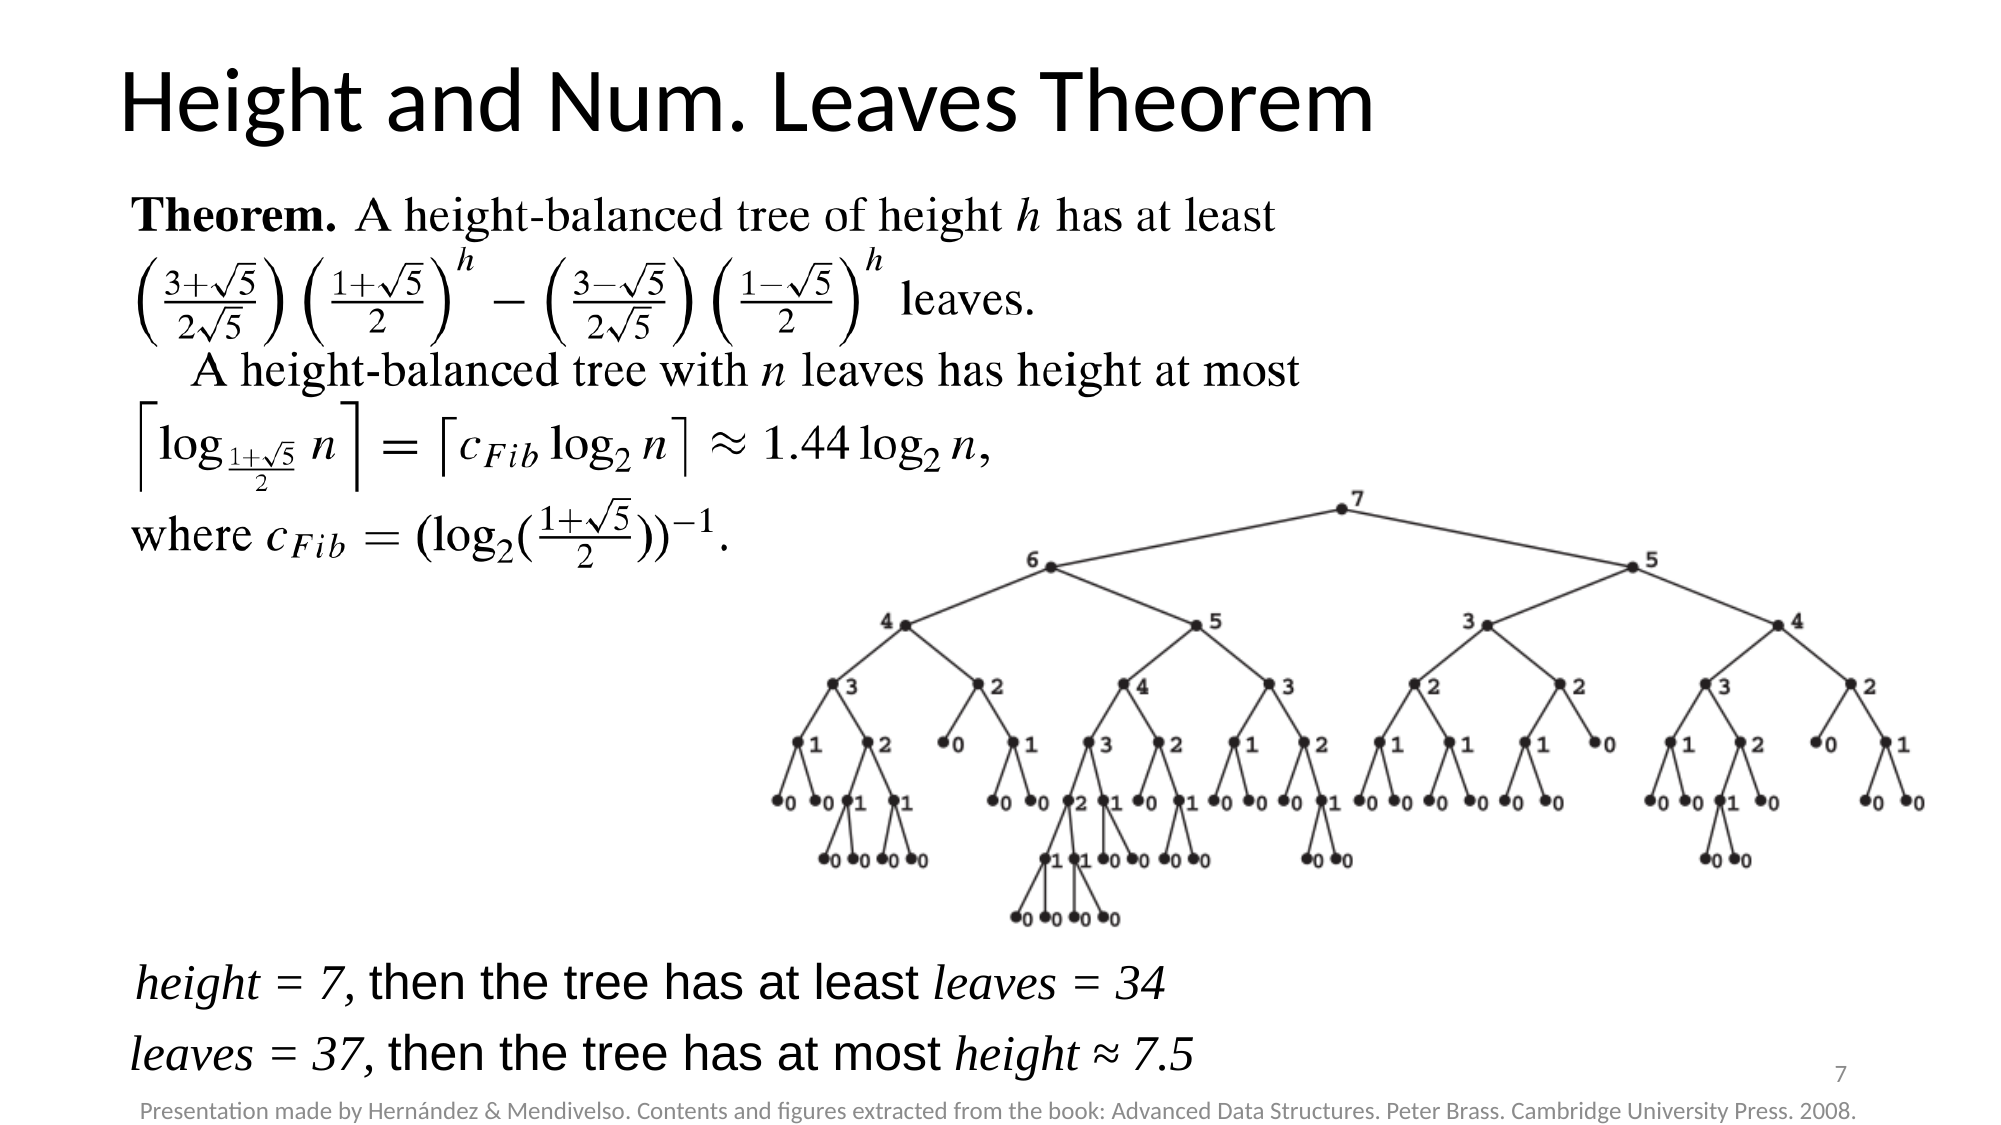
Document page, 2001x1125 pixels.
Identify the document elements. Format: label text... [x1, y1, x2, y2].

text_box Presentation made by Hernández & Mendivelso. Contents and figures extracted from the book: Advanced Data Structures. Peter Brass. Cambridge University Press. 2008. [0, 1100, 2000, 1119]
text_box height = 7, then the tree has at least leaves = 34 [120, 941, 1180, 1013]
title Height and Num. Leaves Theorem [119, 1, 1845, 150]
text_box leaves = 37, then the tree has at most height ≈ 7.5 [114, 1119, 1240, 1125]
picture [112, 162, 1951, 942]
text_box leaves = 37, then the tree has at most height ≈ 7.5 [114, 1012, 1240, 1100]
